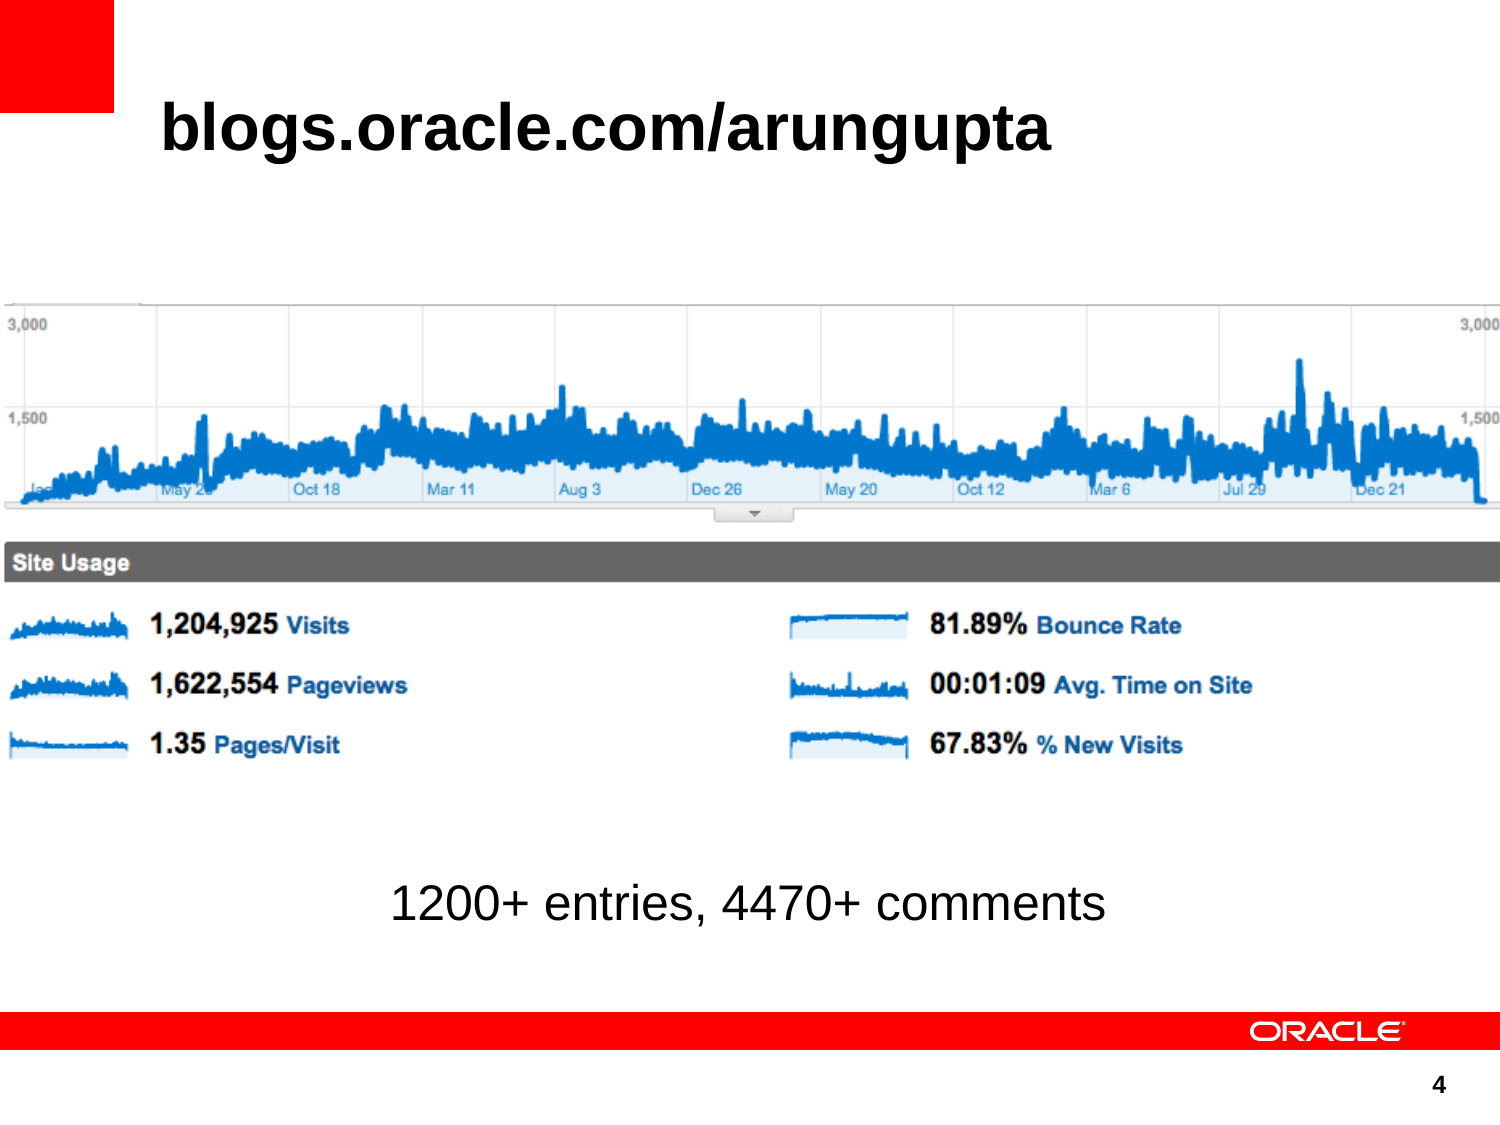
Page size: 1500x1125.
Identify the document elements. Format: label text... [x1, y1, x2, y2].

picture [0, 1012, 1500, 1050]
picture [3, 303, 1500, 773]
title blogs.oracle.com/arungupta [145, 49, 1390, 205]
picture [0, 0, 114, 113]
text_box 1200+ entries, 4470+ comments [375, 862, 1123, 938]
